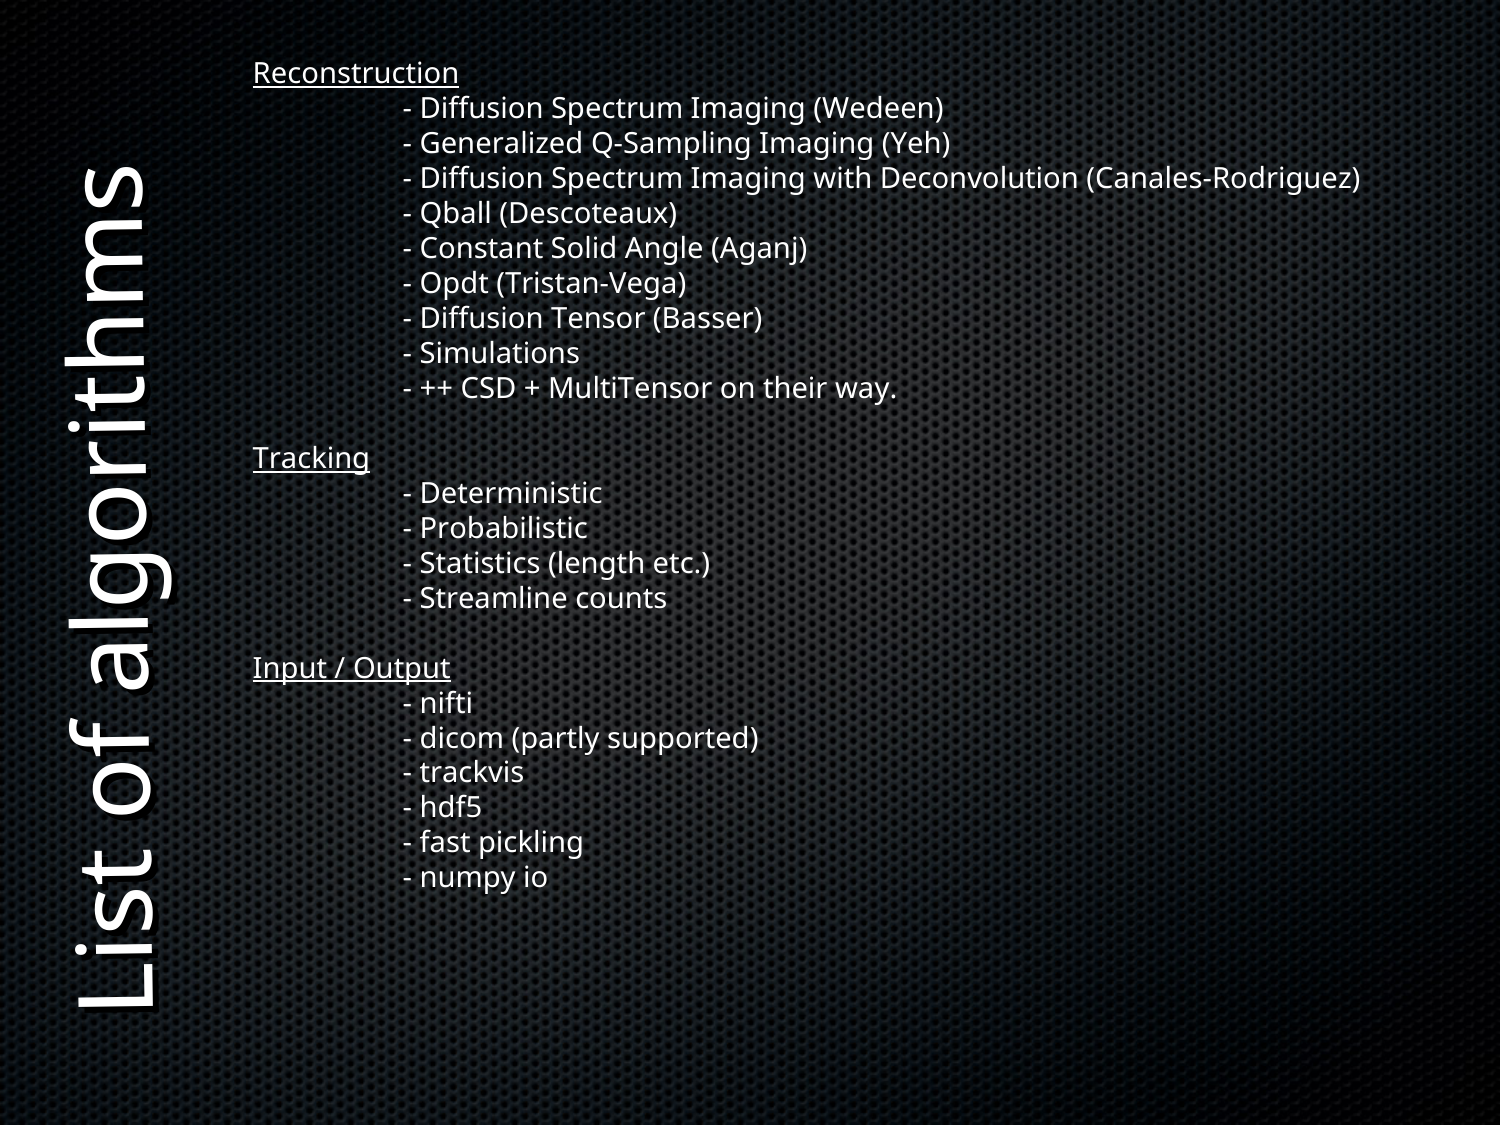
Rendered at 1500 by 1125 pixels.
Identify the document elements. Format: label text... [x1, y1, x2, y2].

text_box Reconstruction - Diffusion Spectrum Imaging (Wedeen) - Generalized Q-Sampling Imaging (Yeh) - Diffusion Spectrum Imaging with Deconvolution (Canales-Rodriguez) - Qball (Descoteaux) - Constant Solid Angle (Aganj) - Opdt (Tristan-Vega) - Diffusion Tensor (Basser) - Simulations - ++ CSD + MultiTensor on their way. Tracking - Deterministic - Probabilistic - Statistics (length etc.) - Streamline counts Input / Output - nifti - dicom (partly supported) - trackvis - hdf5 - fast pickling - numpy io [237, 47, 1445, 972]
title List of algorithms [0, 0, 253, 1028]
picture [0, 0, 1500, 1125]
